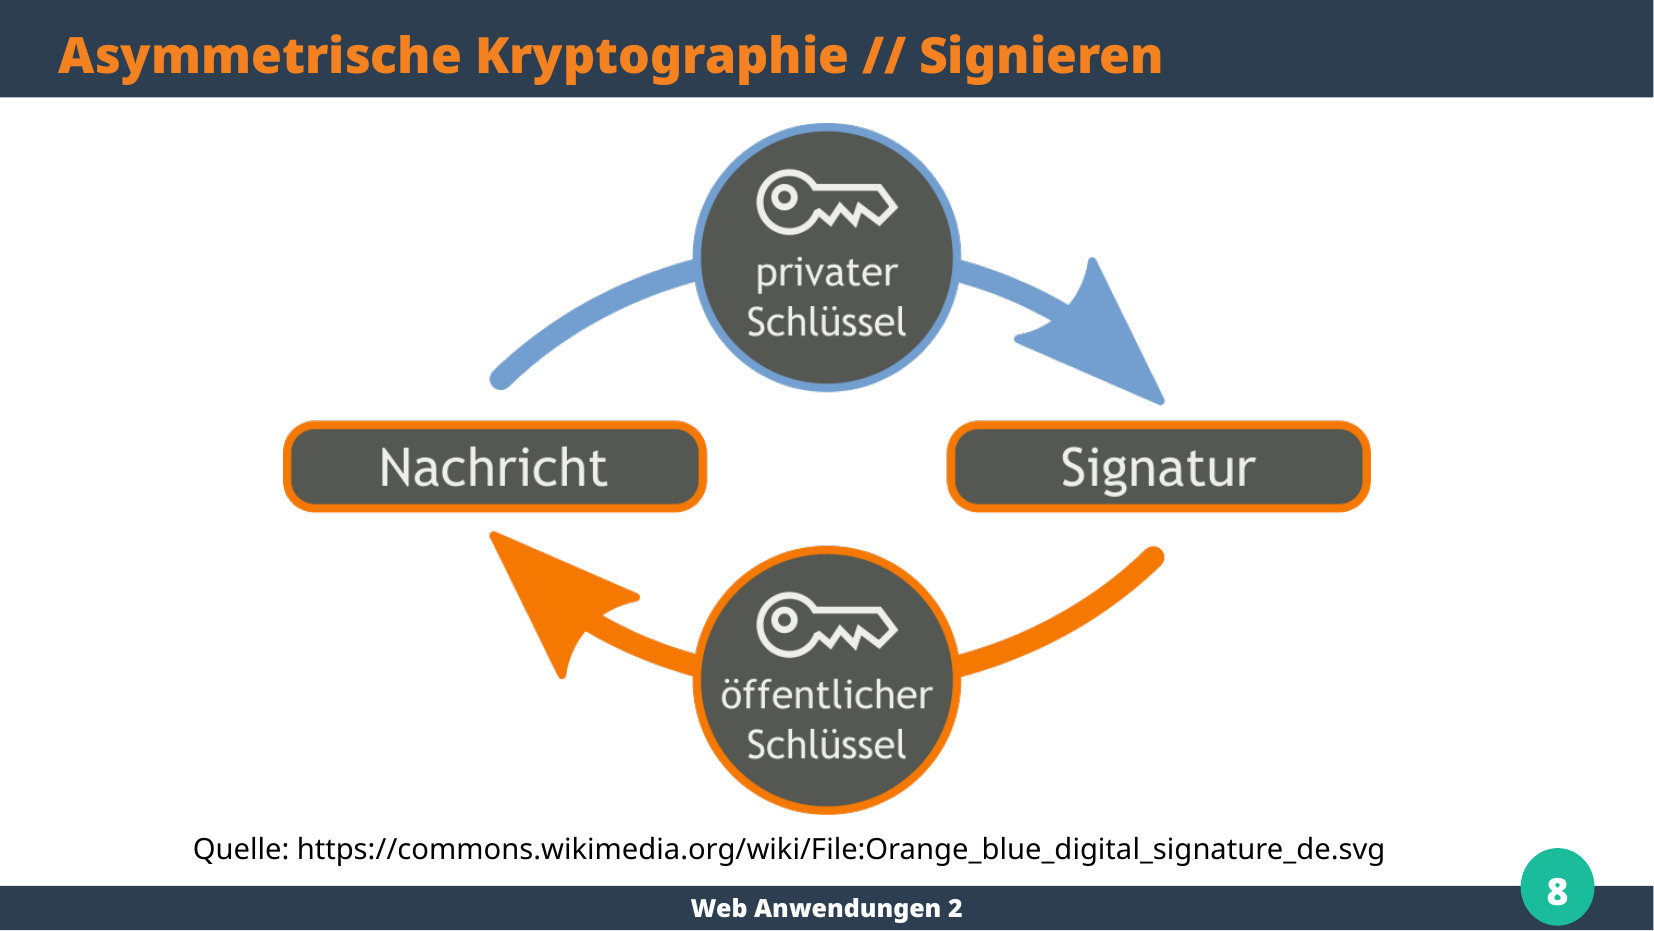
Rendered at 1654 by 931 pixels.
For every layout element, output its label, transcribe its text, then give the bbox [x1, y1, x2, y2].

title Asymmetrische Kryptographie // Signieren [59, 8, 1595, 89]
text_box Quelle: https://commons.wikimedia.org/wiki/File:Orange_blue_digital_signature_de.svg [178, 820, 1476, 870]
picture [283, 123, 1371, 815]
